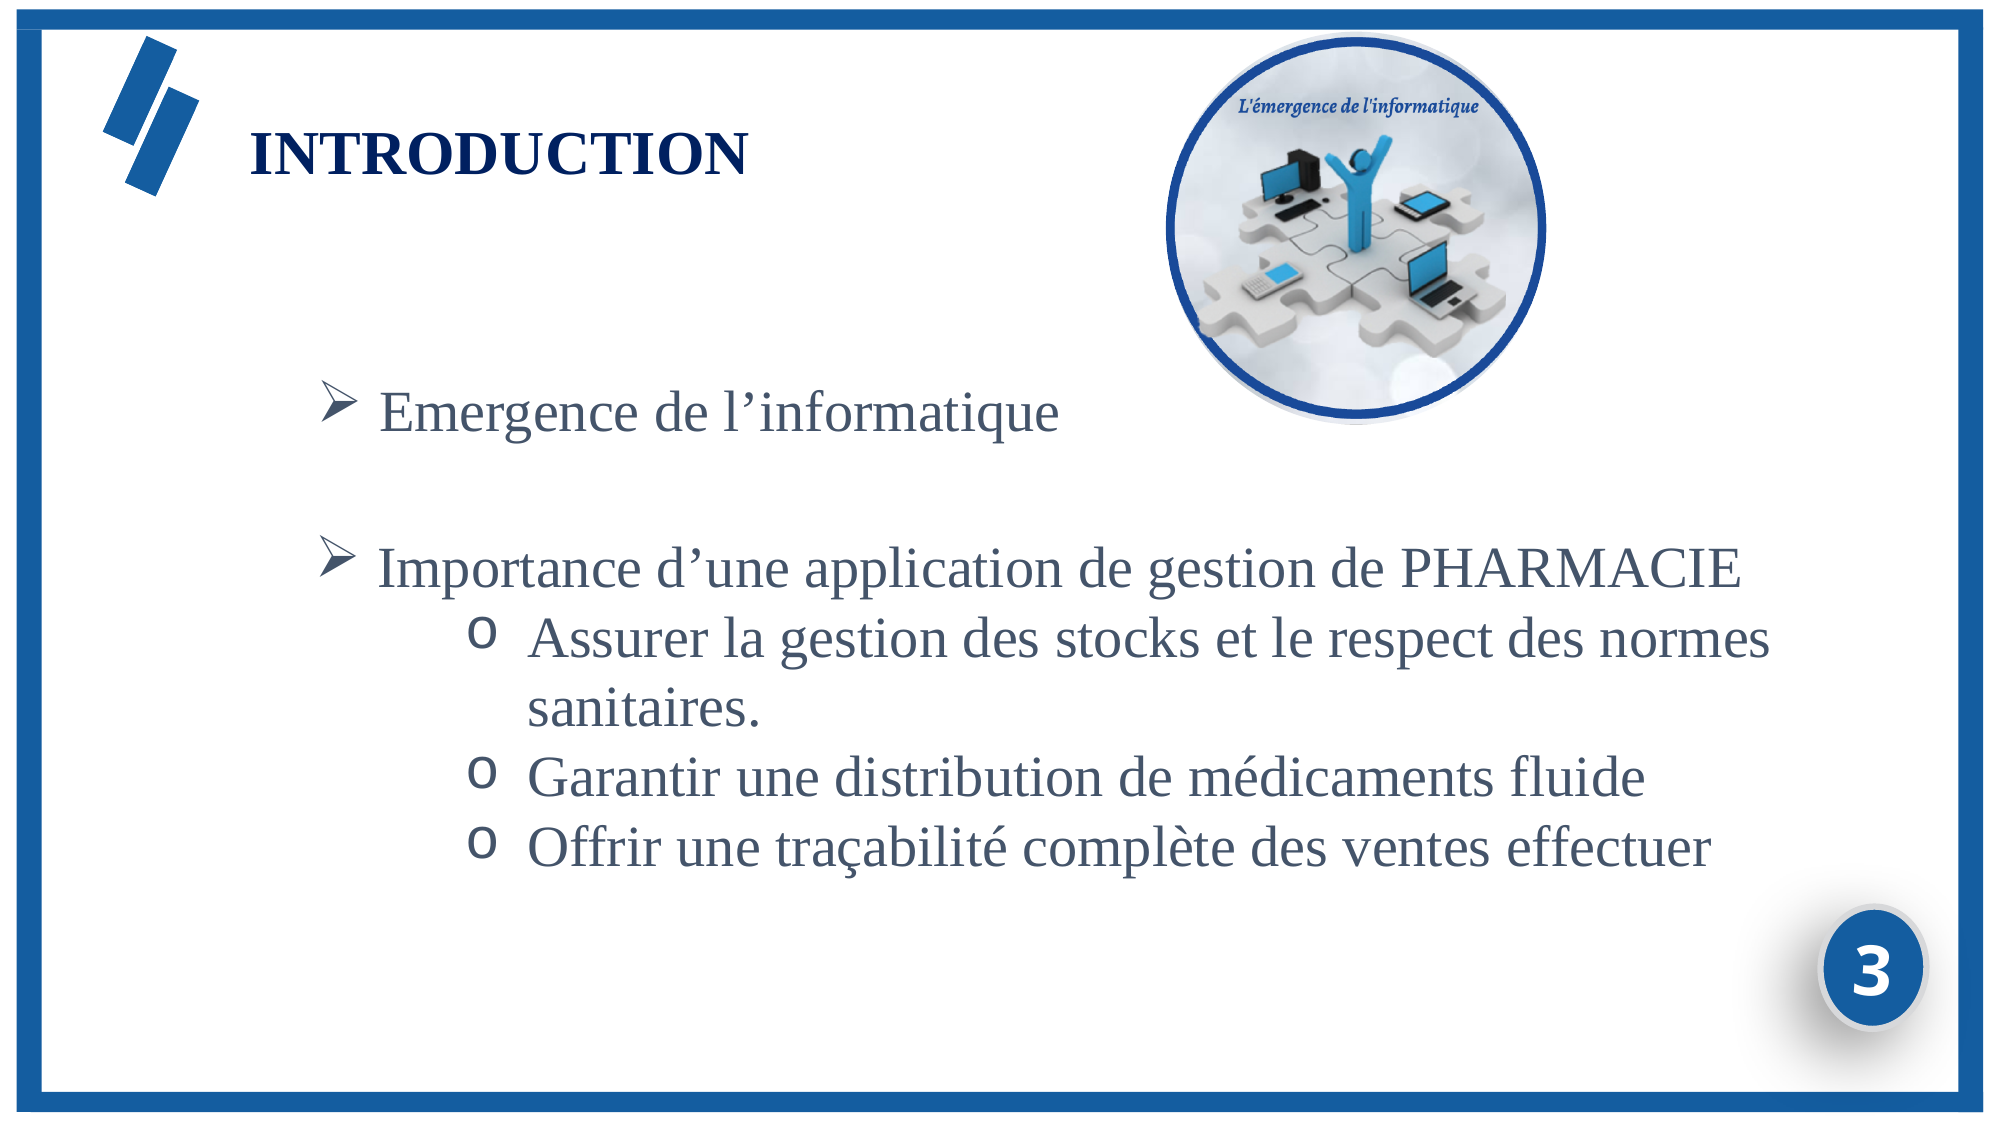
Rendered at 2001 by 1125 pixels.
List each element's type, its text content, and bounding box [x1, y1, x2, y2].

text_box 3 [1820, 906, 1927, 1029]
text_box Importance d’une application de gestion de PHARMACIE Assurer la gestion des stocks et le respect des normes sanitaires. Garantir une distribution de médicaments fluide Offrir une traçabilité complète des ventes effectuer [300, 521, 1792, 887]
text_box INTRODUCTION [179, 99, 821, 187]
text_box Emergence de l’informatique [301, 365, 1181, 451]
text_box [16, 9, 1984, 1113]
